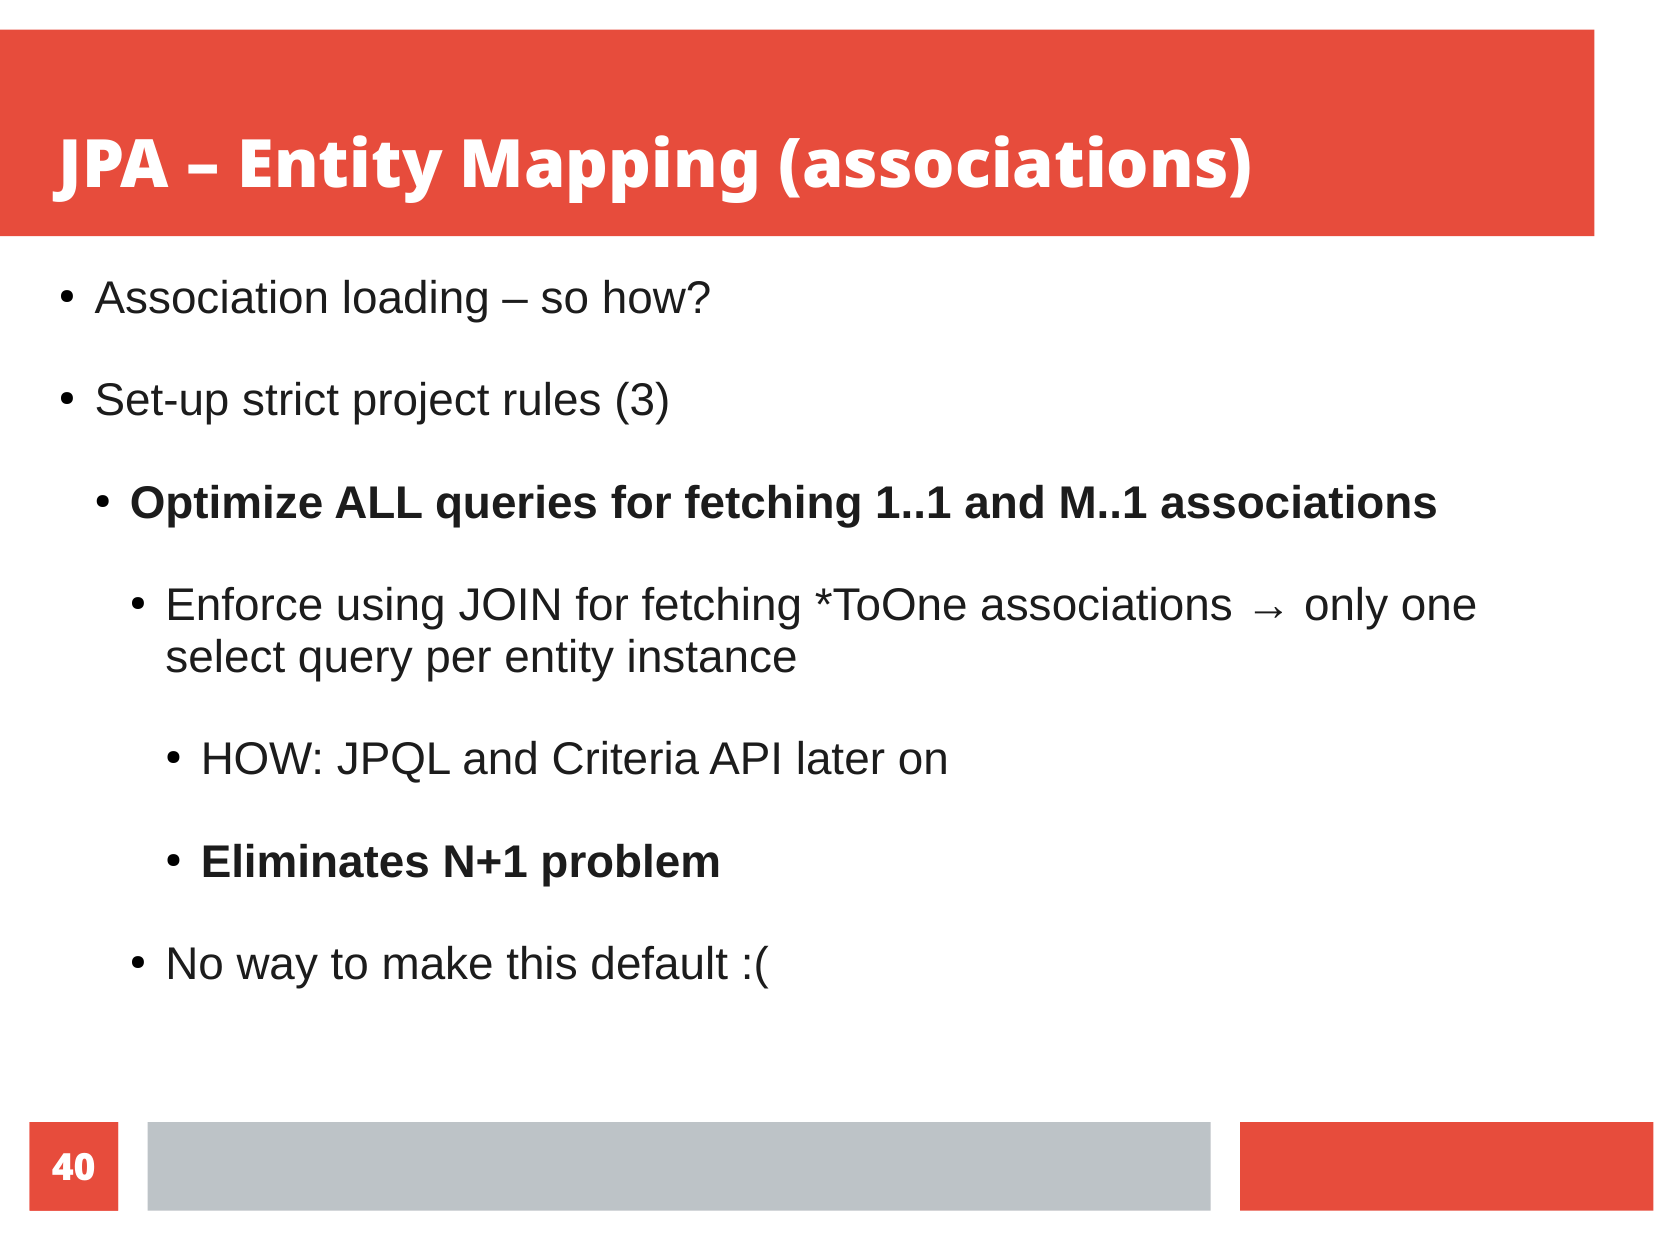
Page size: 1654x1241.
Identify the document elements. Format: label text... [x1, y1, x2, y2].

subtitle Association loading – so how? Set-up strict project rules (3) Optimize ALL queries for fetching 1..1 and M..1 associations Enforce using JOIN for fetching *ToOne associations → only one select query per entity instance HOW: JPQL and Criteria API later on Eliminates N+1 problem No way to make this default :( [59, 271, 1595, 1040]
title JPA – Entity Mapping (associations) [59, 59, 1595, 207]
